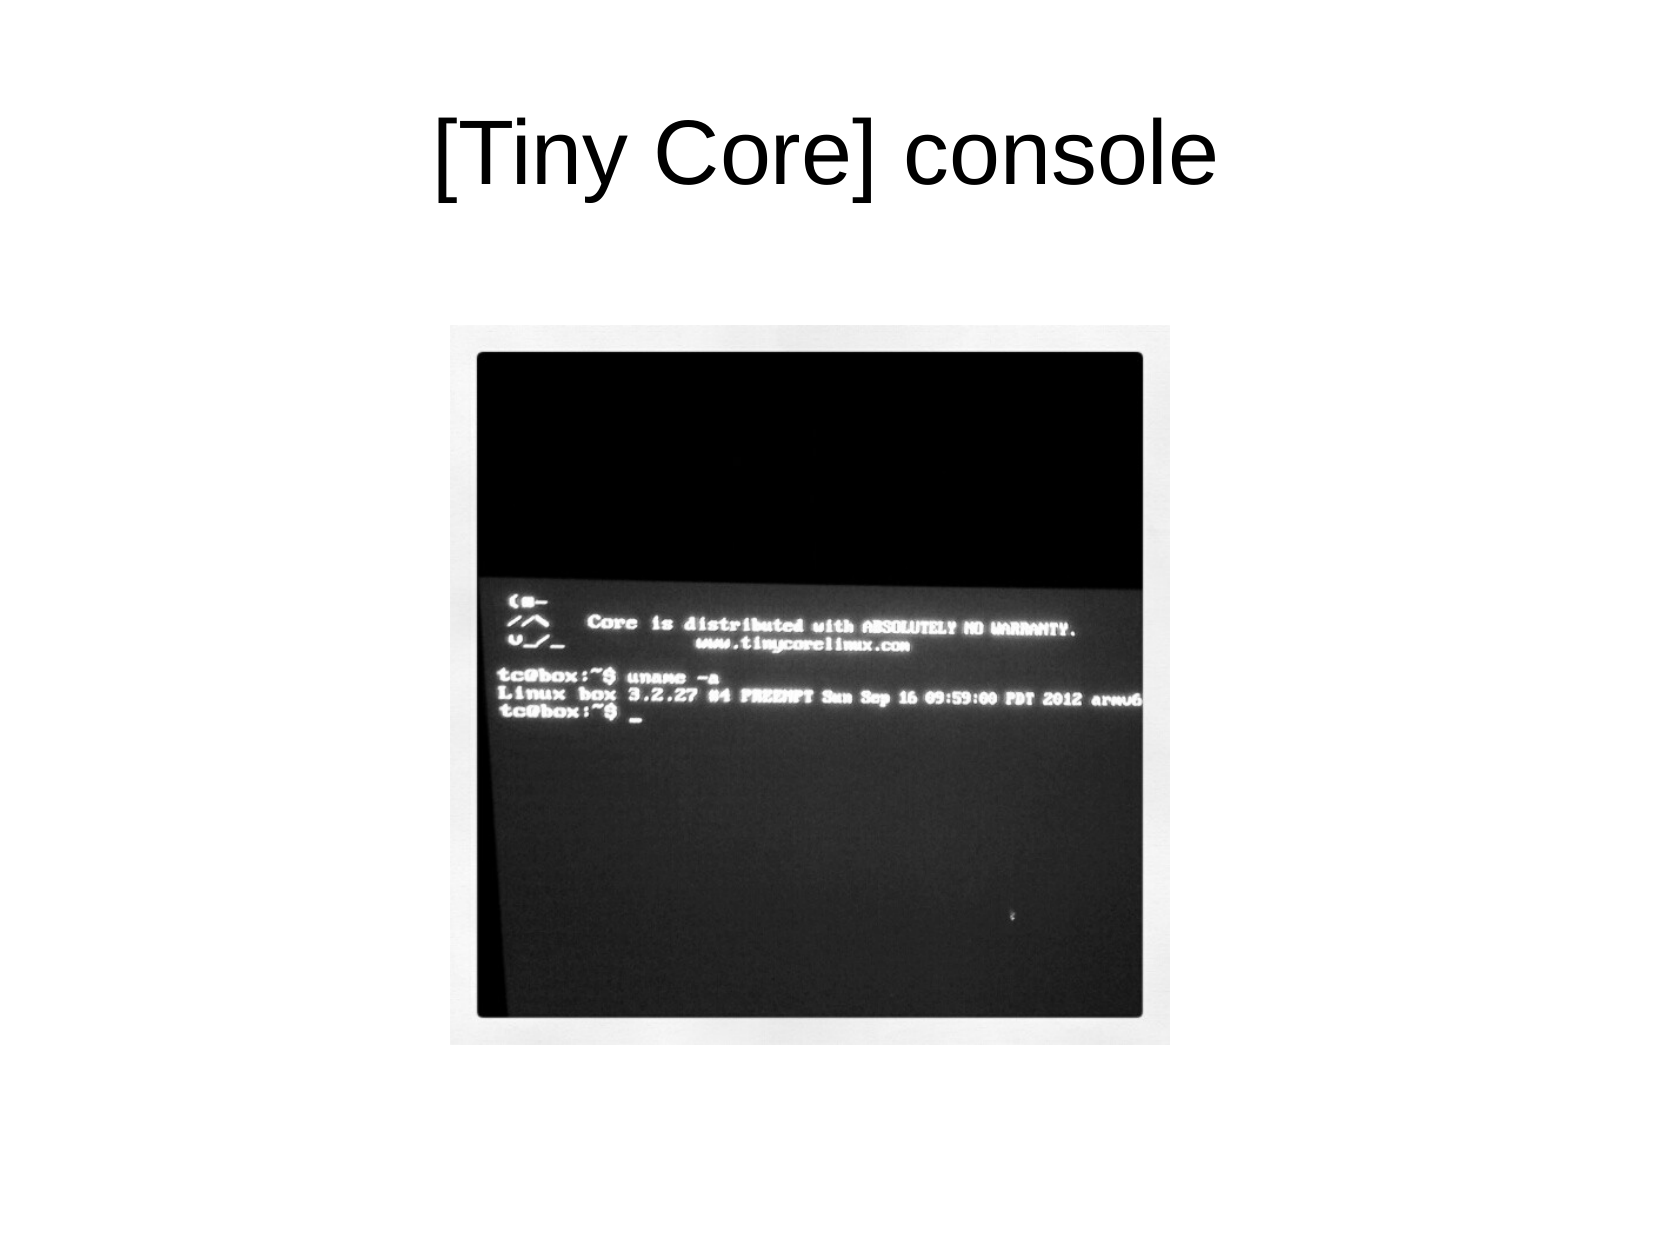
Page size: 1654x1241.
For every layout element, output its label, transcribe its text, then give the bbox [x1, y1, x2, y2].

title [Tiny Core] console [82, 49, 1571, 257]
picture [450, 325, 1170, 1045]
